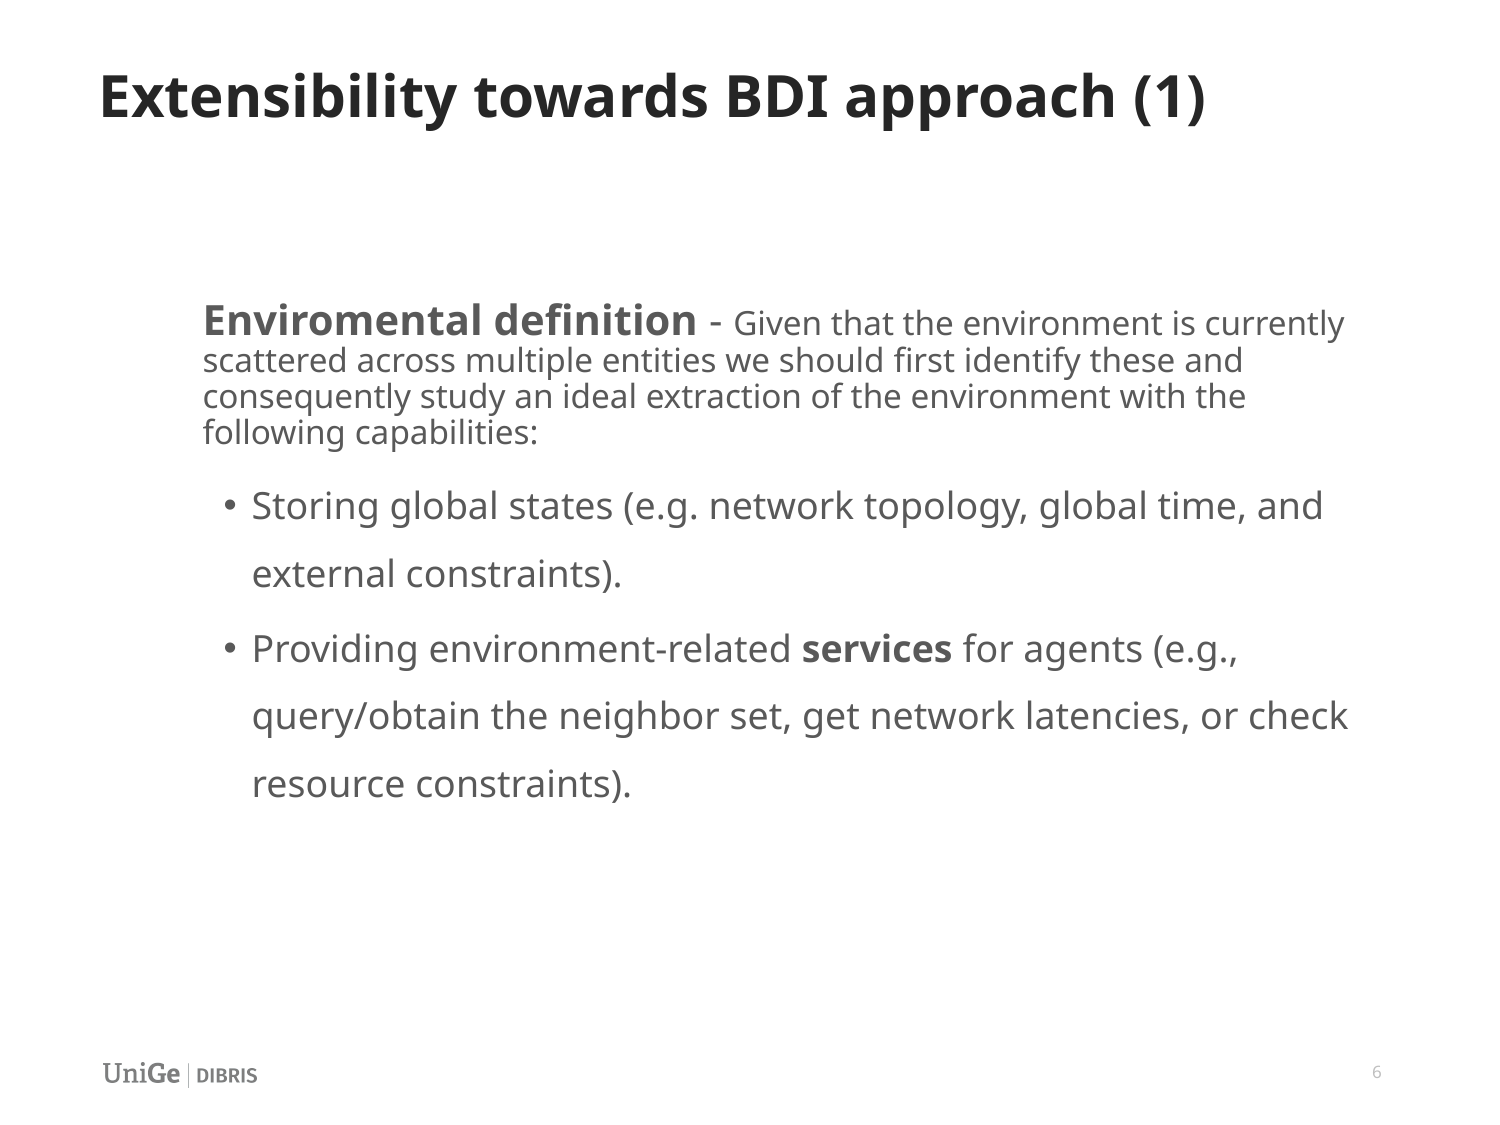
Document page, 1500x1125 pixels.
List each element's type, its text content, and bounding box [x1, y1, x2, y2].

title Extensibility towards BDI approach (1) [83, 59, 1463, 222]
list Enviromental definition - Given that the environment is currently scattered across multiple entities we should first identify these and consequently study an ideal extraction of the environment with the following capabilities: Storing global states (e.g. network topology, global time, and external constraints). Providing environment-related services for agents (e.g., query/obtain the neighbor set, get network latencies, or check resource constraints). [103, 190, 1397, 914]
